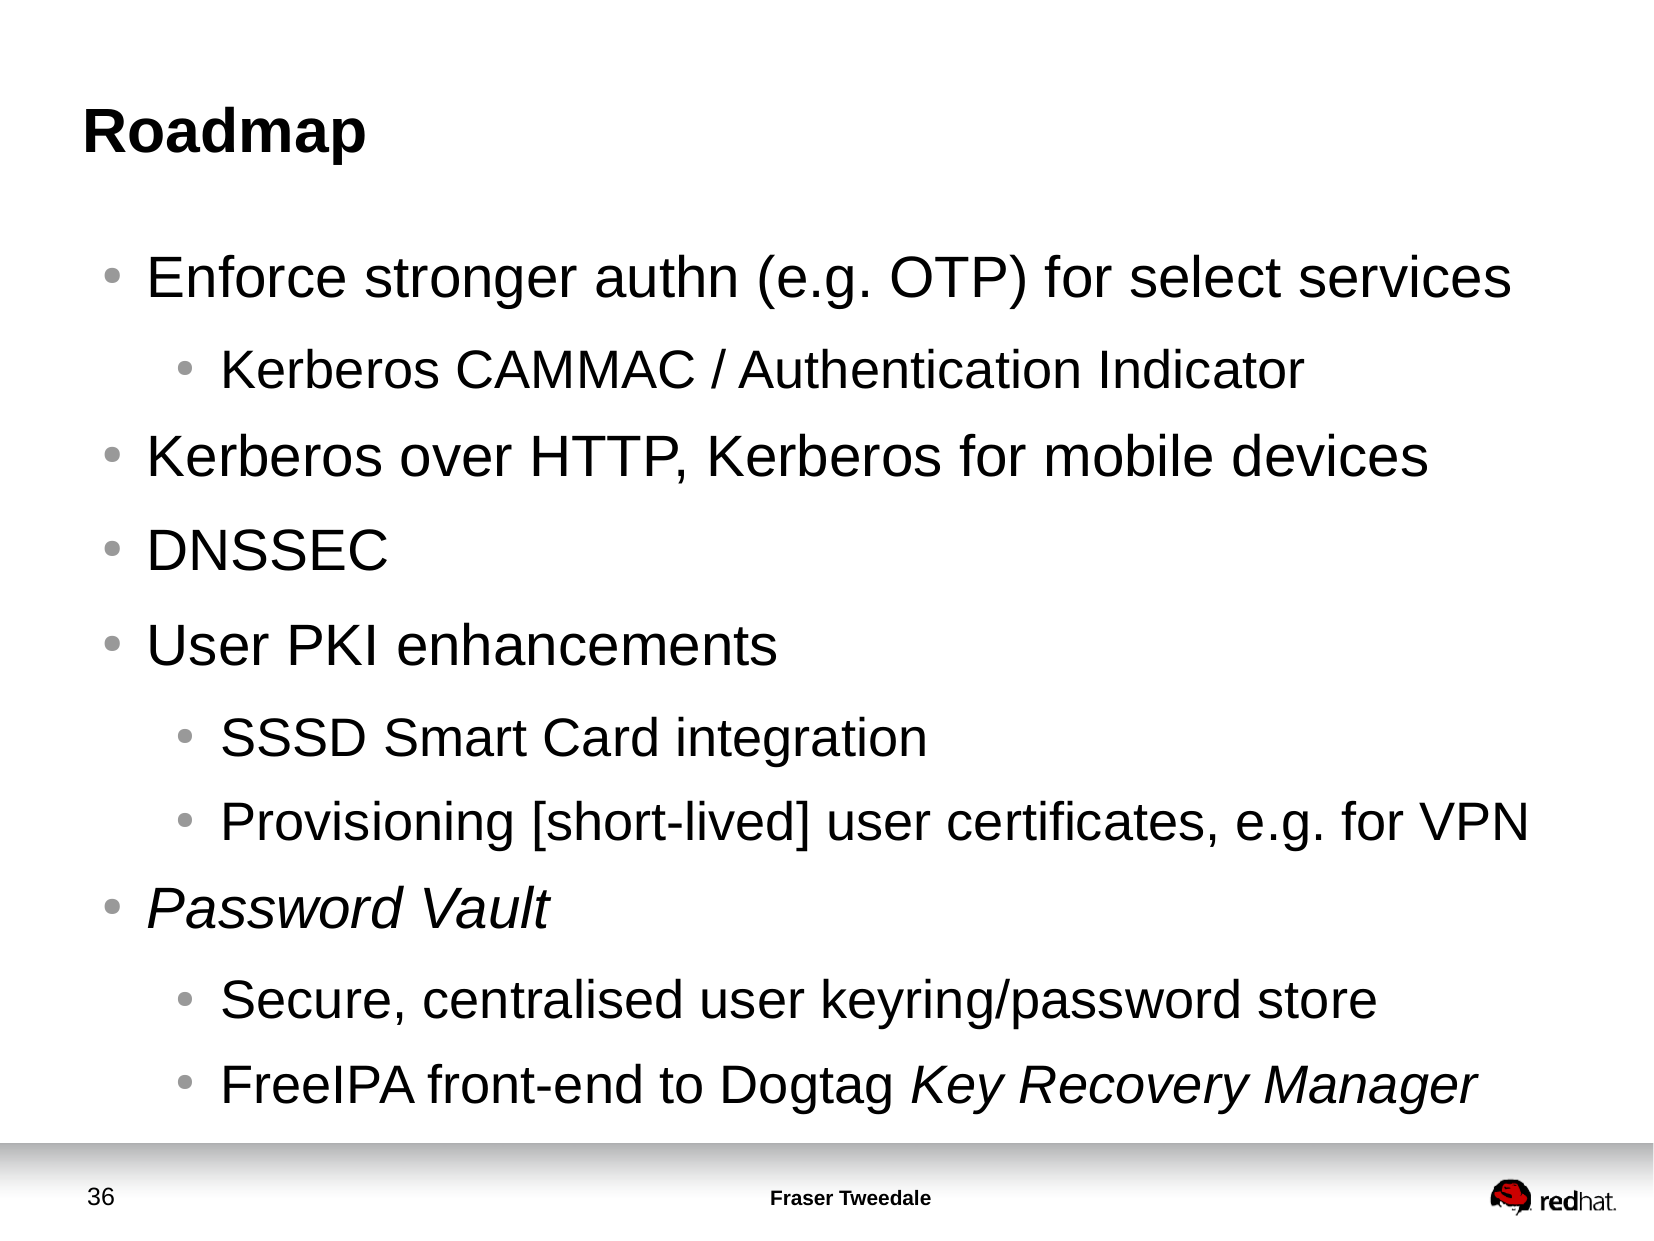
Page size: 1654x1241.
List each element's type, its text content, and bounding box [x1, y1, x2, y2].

title Roadmap [82, 37, 1571, 226]
list Enforce stronger authn (e.g. OTP) for select services Kerberos CAMMAC / Authentication Indicator Kerberos over HTTP, Kerberos for mobile devices DNSSEC User PKI enhancements SSSD Smart Card integration Provisioning [short-lived] user certificates, e.g. for VPN Password Vault Secure, centralised user keyring/password store FreeIPA front-end to Dogtag Key Recovery Manager [86, 244, 1576, 1115]
picture [0, 1143, 1654, 1241]
